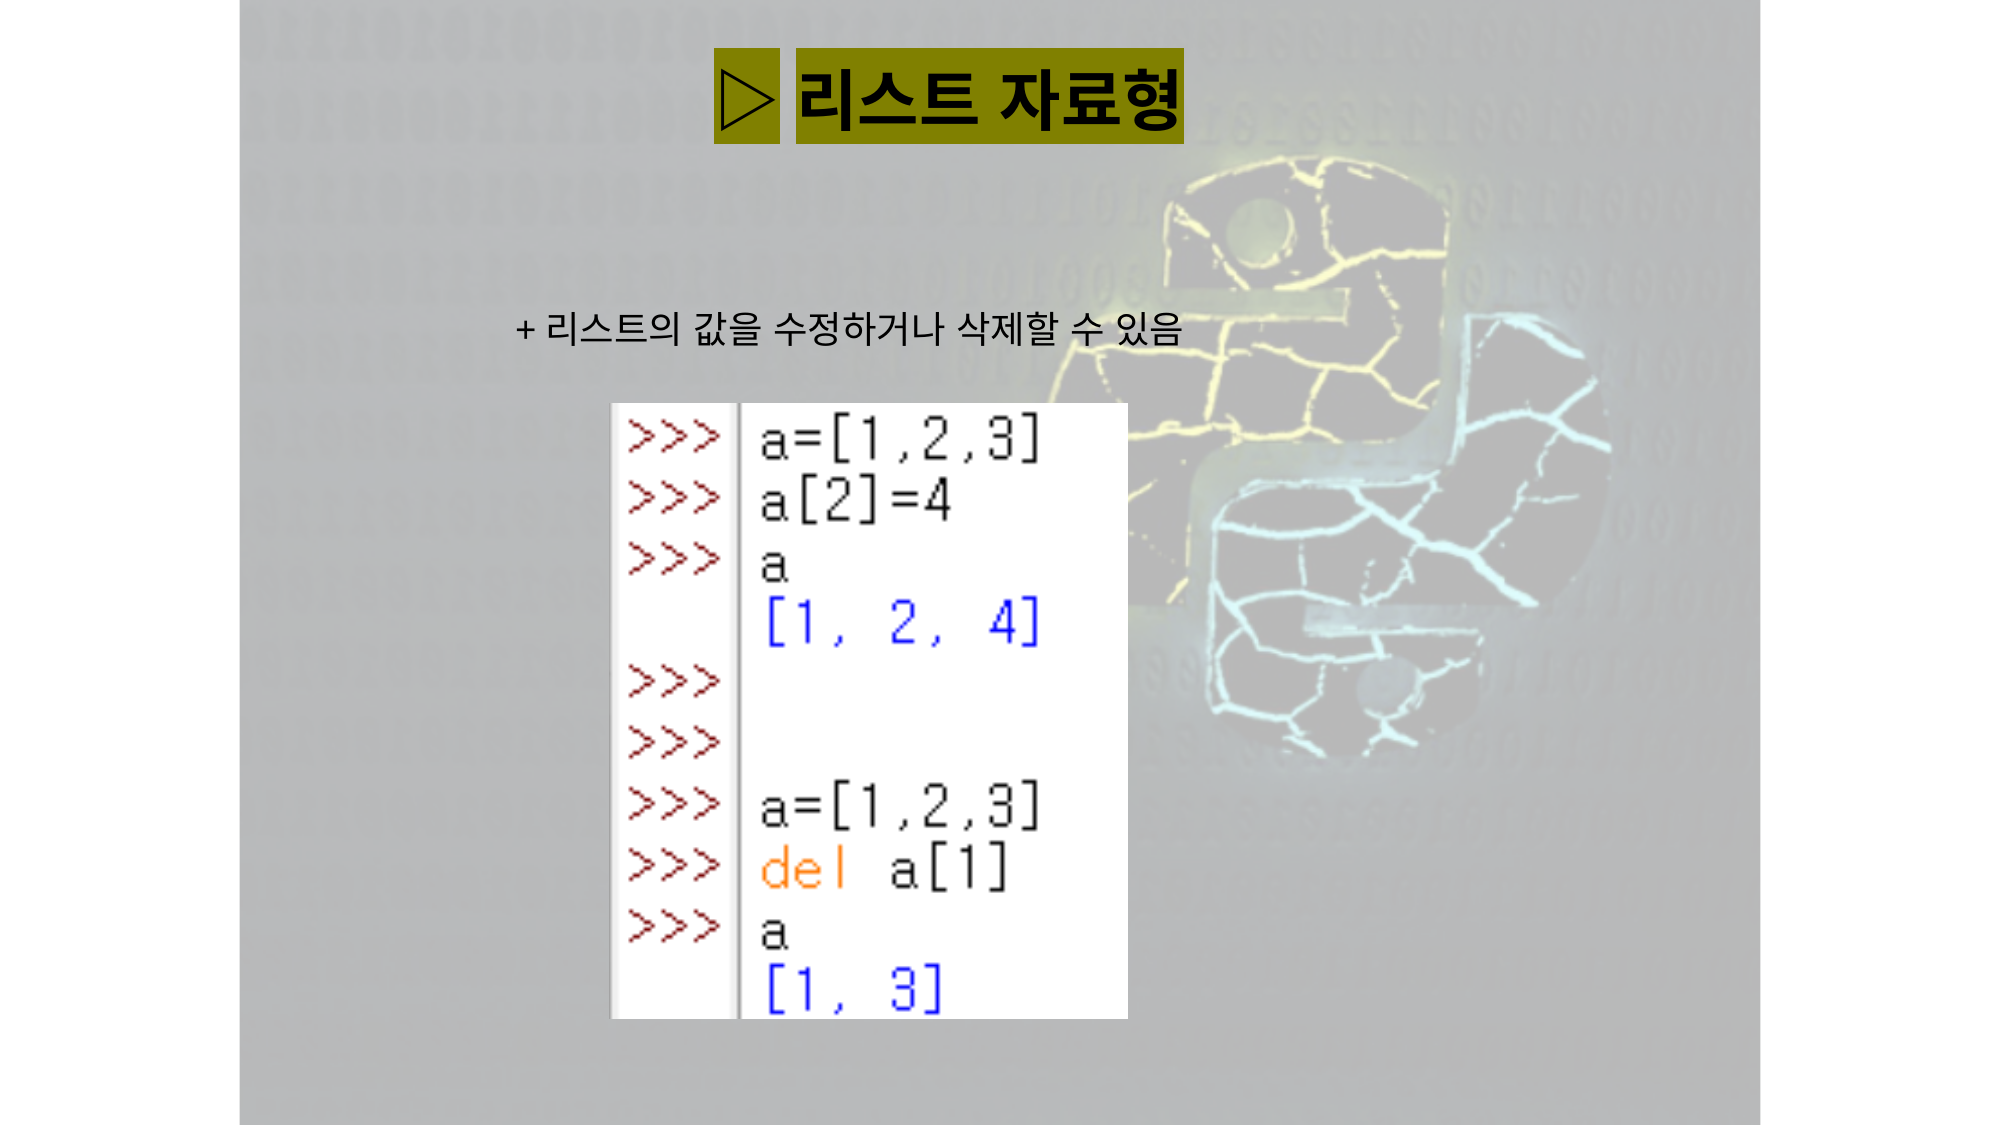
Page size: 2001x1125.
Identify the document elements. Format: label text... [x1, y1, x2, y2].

picture [609, 403, 1128, 1019]
text_box [111, 0, 1973, 1125]
text_box +리스트의 값을 수정하거나 삭제할 수 있음 [500, 298, 1501, 360]
text_box ▷리스트 자료형 [588, 50, 1310, 147]
